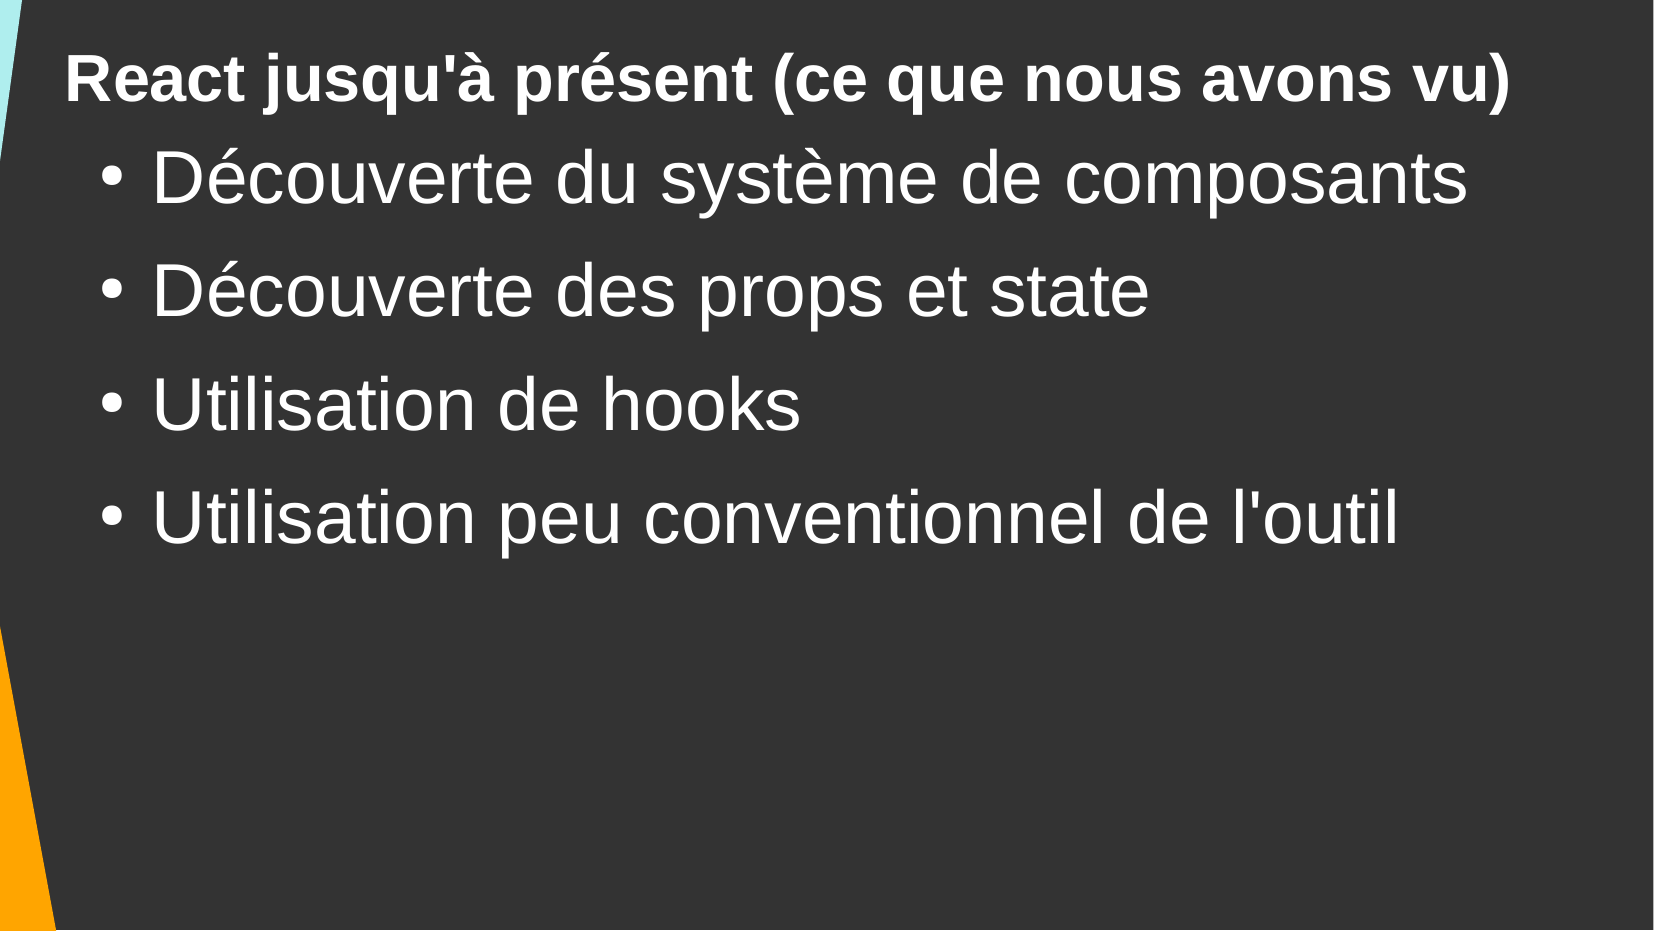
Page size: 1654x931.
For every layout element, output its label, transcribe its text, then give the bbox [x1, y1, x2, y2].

text_box [0, 626, 57, 931]
list Découverte du système de composants Découverte des props et state Utilisation de hooks Utilisation peu conventionnel de l'outil [80, 135, 1620, 745]
text_box [0, 0, 23, 161]
title React jusqu'à présent (ce que nous avons vu) [64, 40, 1635, 119]
